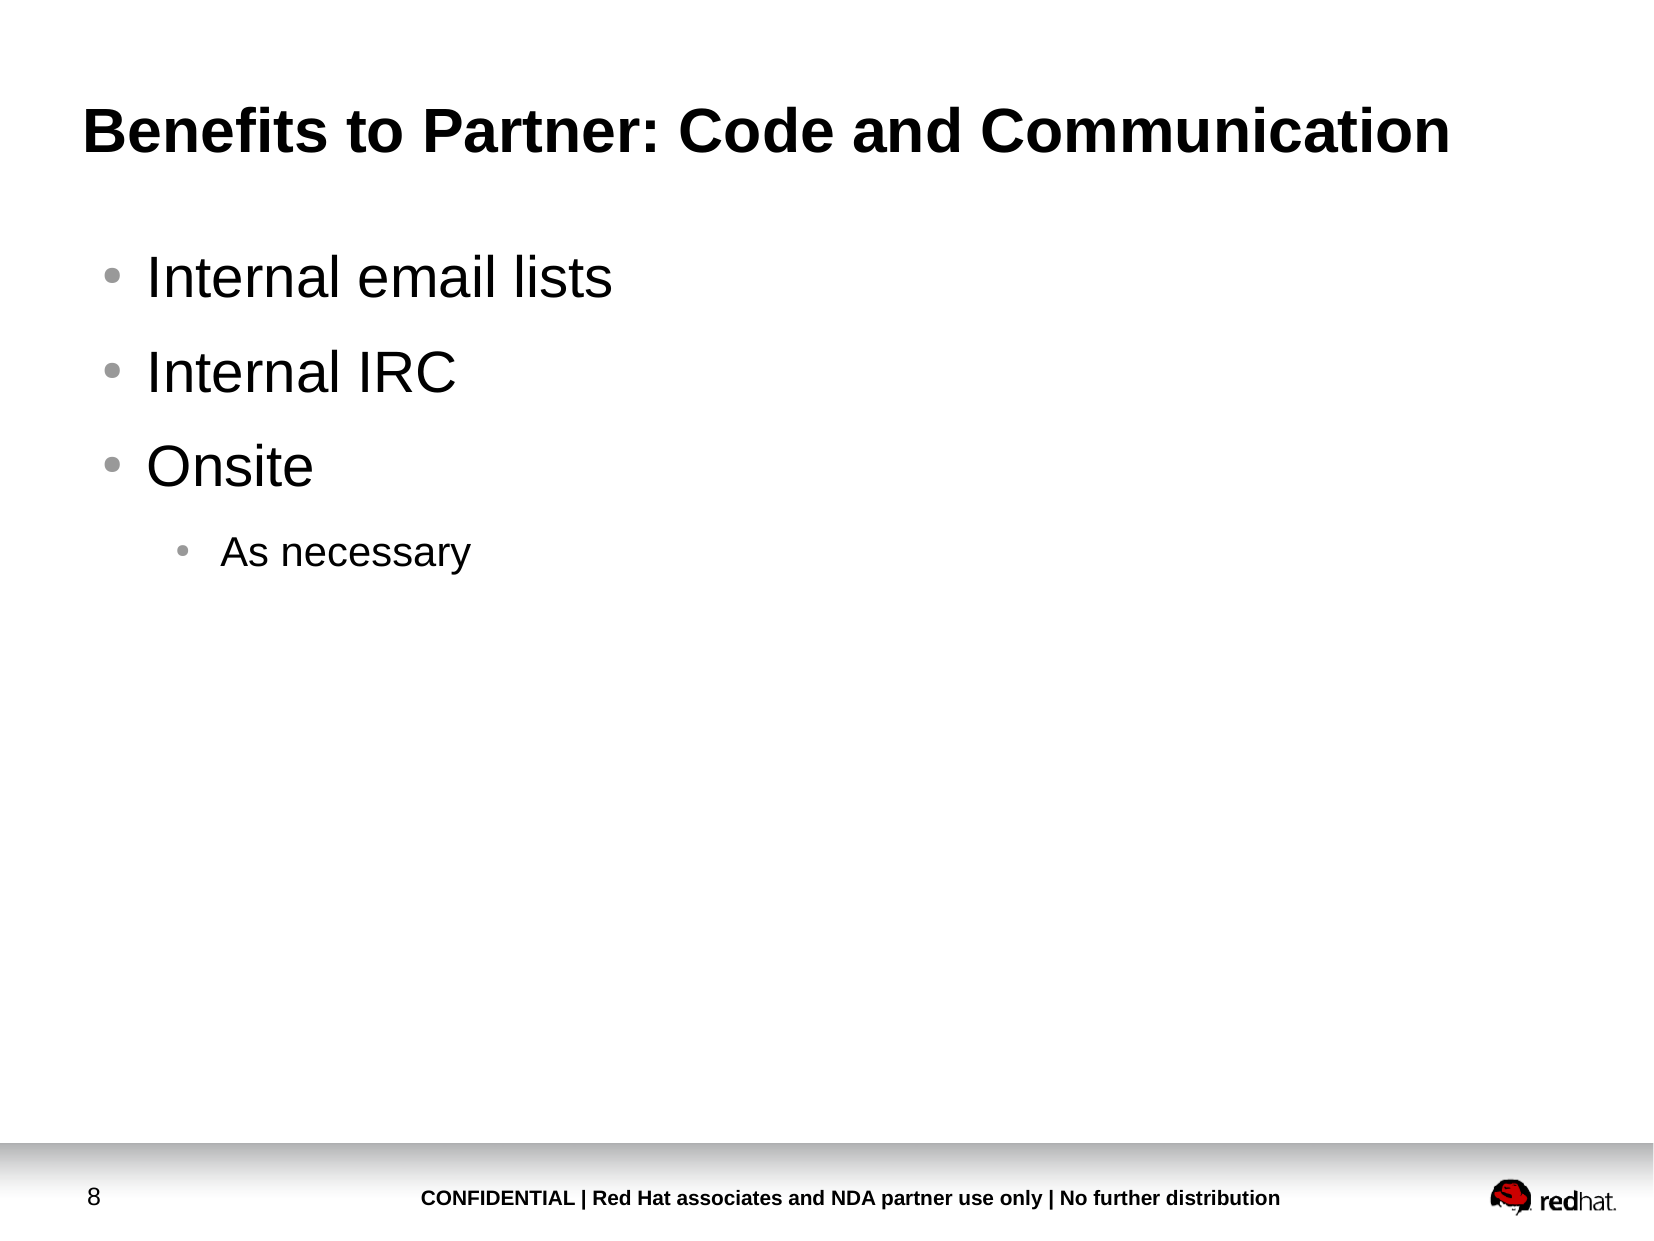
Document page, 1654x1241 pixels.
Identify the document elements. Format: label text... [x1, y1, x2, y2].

list Internal email lists Internal IRC Onsite As necessary [86, 244, 1576, 1039]
picture [0, 1143, 1654, 1241]
title Benefits to Partner: Code and Communication [82, 37, 1571, 226]
